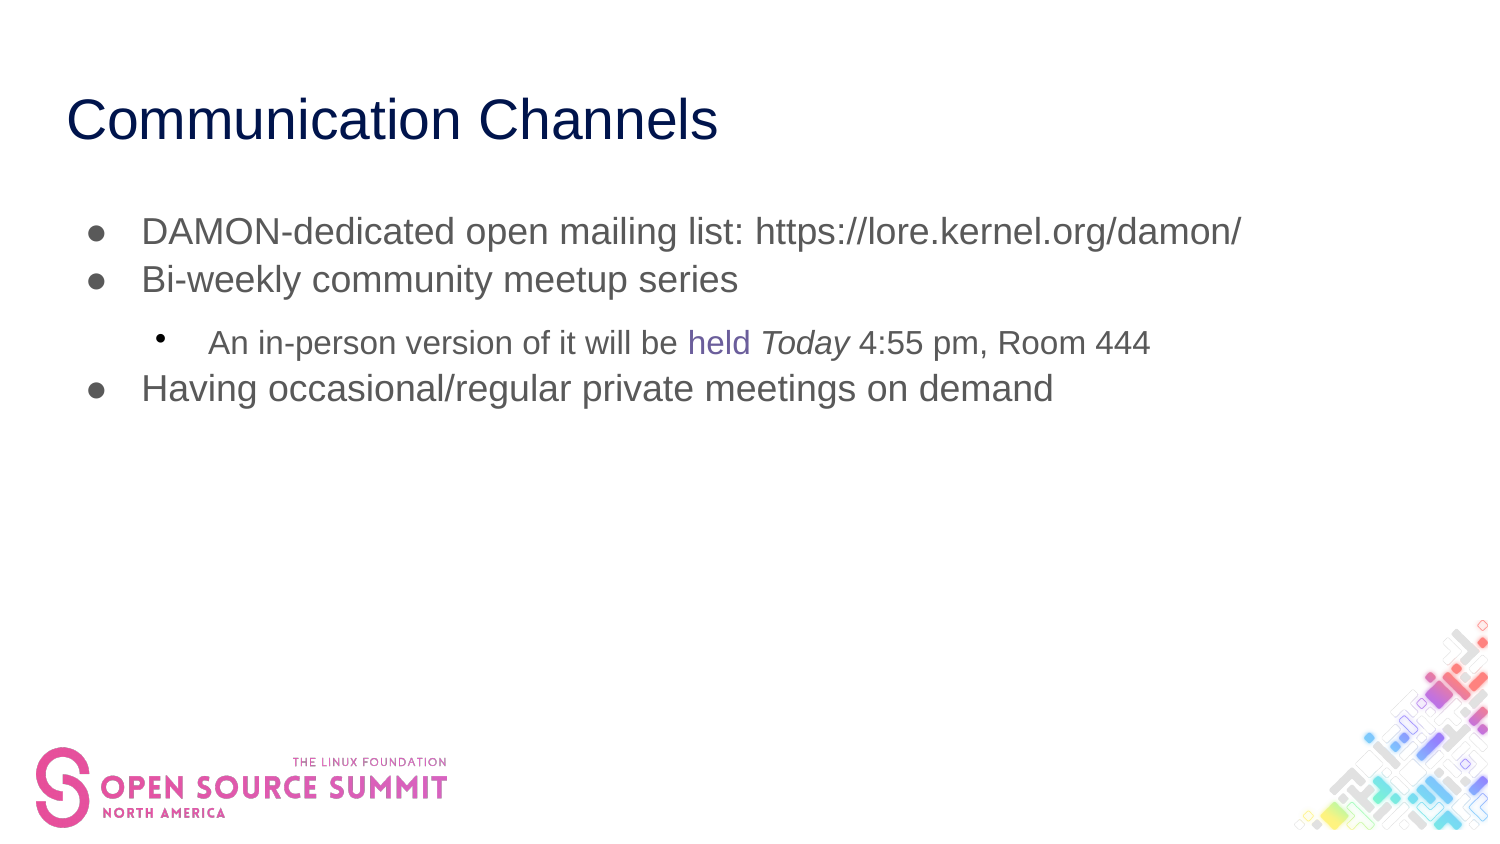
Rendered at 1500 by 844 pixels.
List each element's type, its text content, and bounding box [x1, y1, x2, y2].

title Communication Channels [51, 72, 1449, 167]
list DAMON-dedicated open mailing list: https://lore.kernel.org/damon/ Bi-weekly community meetup series An in-person version of it will be held Today 4:55 pm, Room 444 Having occasional/regular private meetings on demand [51, 189, 1450, 734]
picture [1294, 620, 1488, 830]
picture [36, 747, 447, 828]
